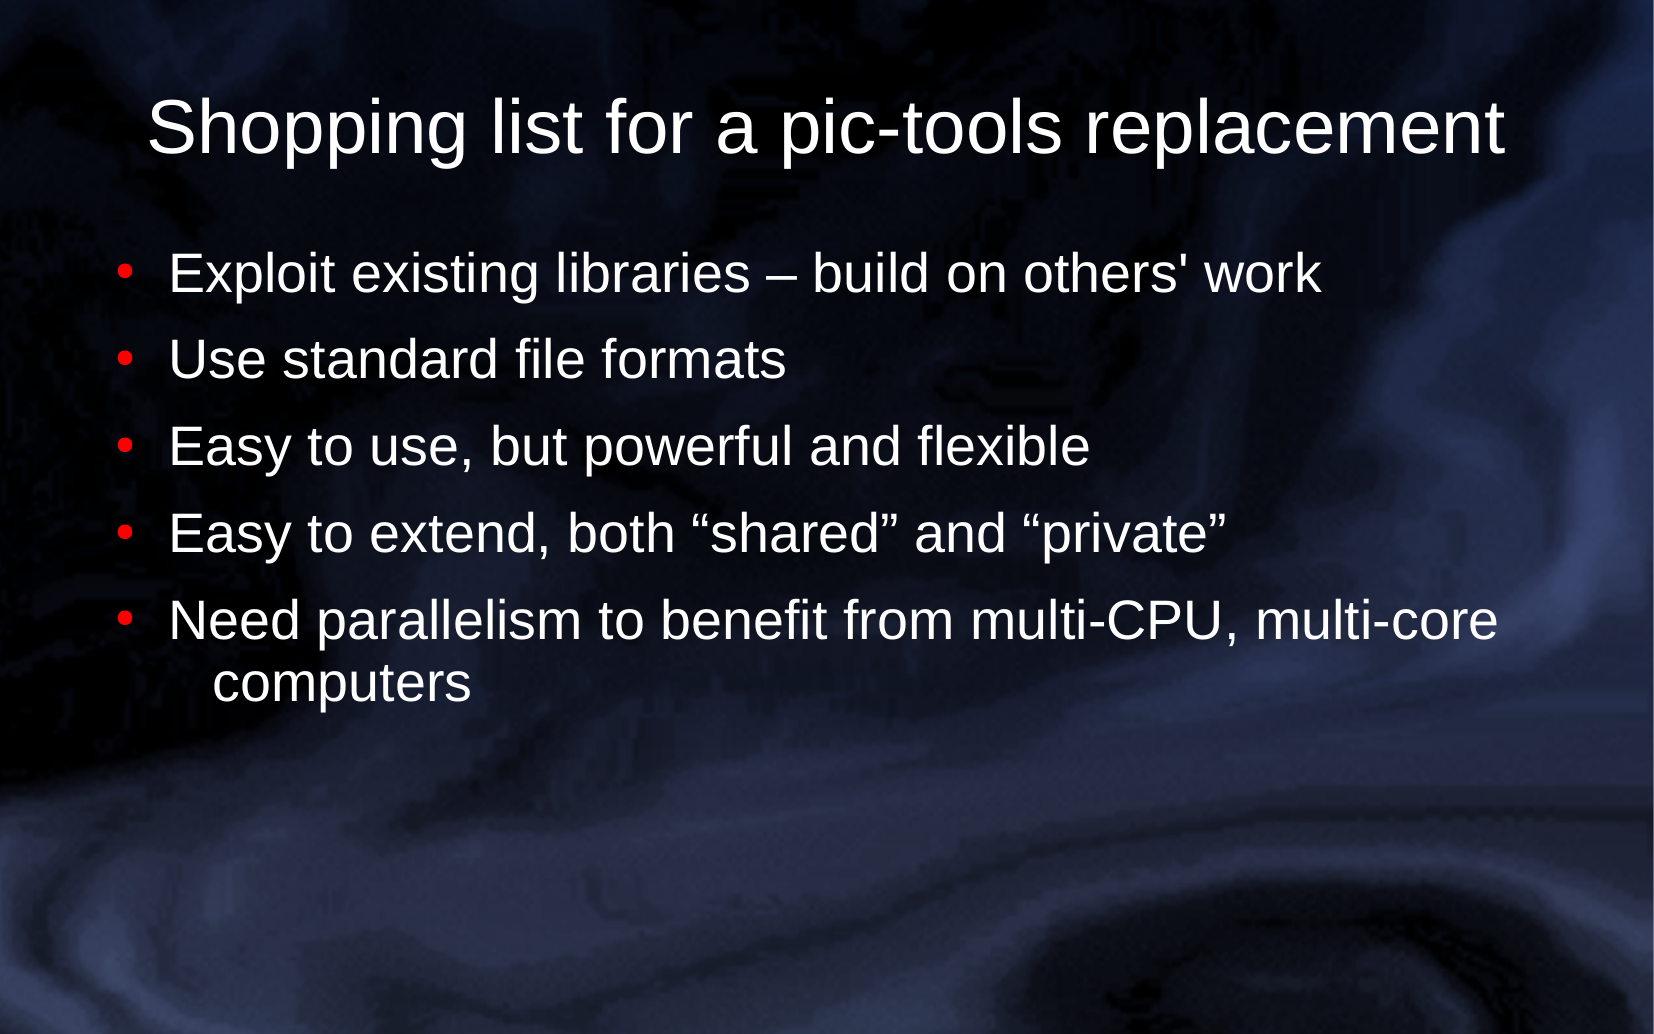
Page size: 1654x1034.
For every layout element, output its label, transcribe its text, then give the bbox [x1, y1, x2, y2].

title Shopping list for a pic-tools replacement [82, 41, 1571, 214]
list Exploit existing libraries – build on others' work Use standard file formats Easy to use, but powerful and flexible Easy to extend, both “shared” and “private” Need parallelism to benefit from multi-CPU, multi-core computers [82, 241, 1571, 842]
picture [0, 0, 1654, 1034]
